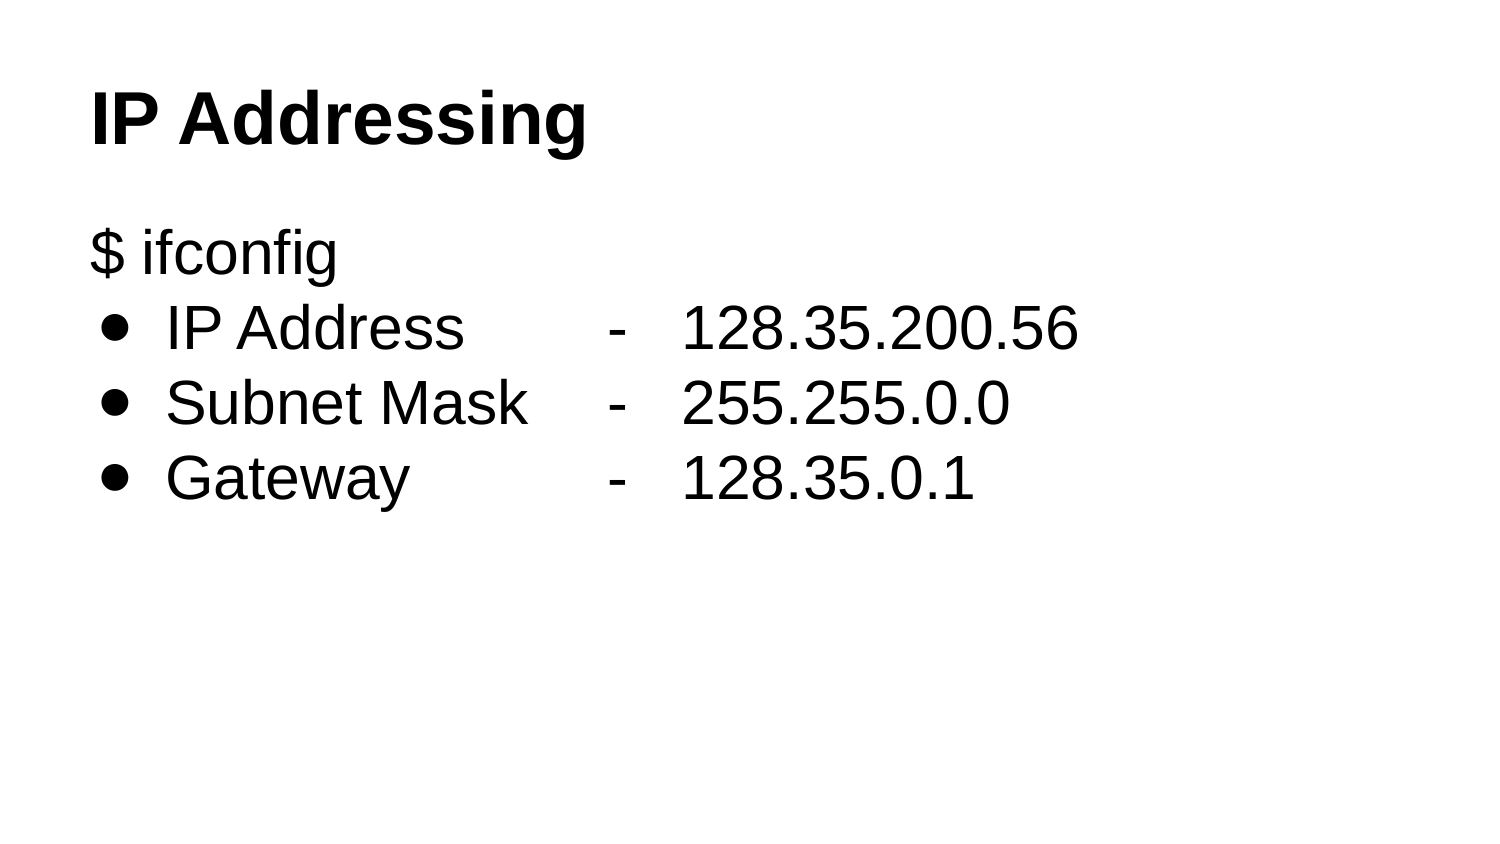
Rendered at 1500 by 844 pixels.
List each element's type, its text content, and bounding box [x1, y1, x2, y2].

list $ ifconfig IP Address - 128.35.200.56 Subnet Mask - 255.255.0.0 Gateway - 128.35.0.1 [75, 196, 1425, 808]
title IP Addressing [75, 33, 1425, 175]
